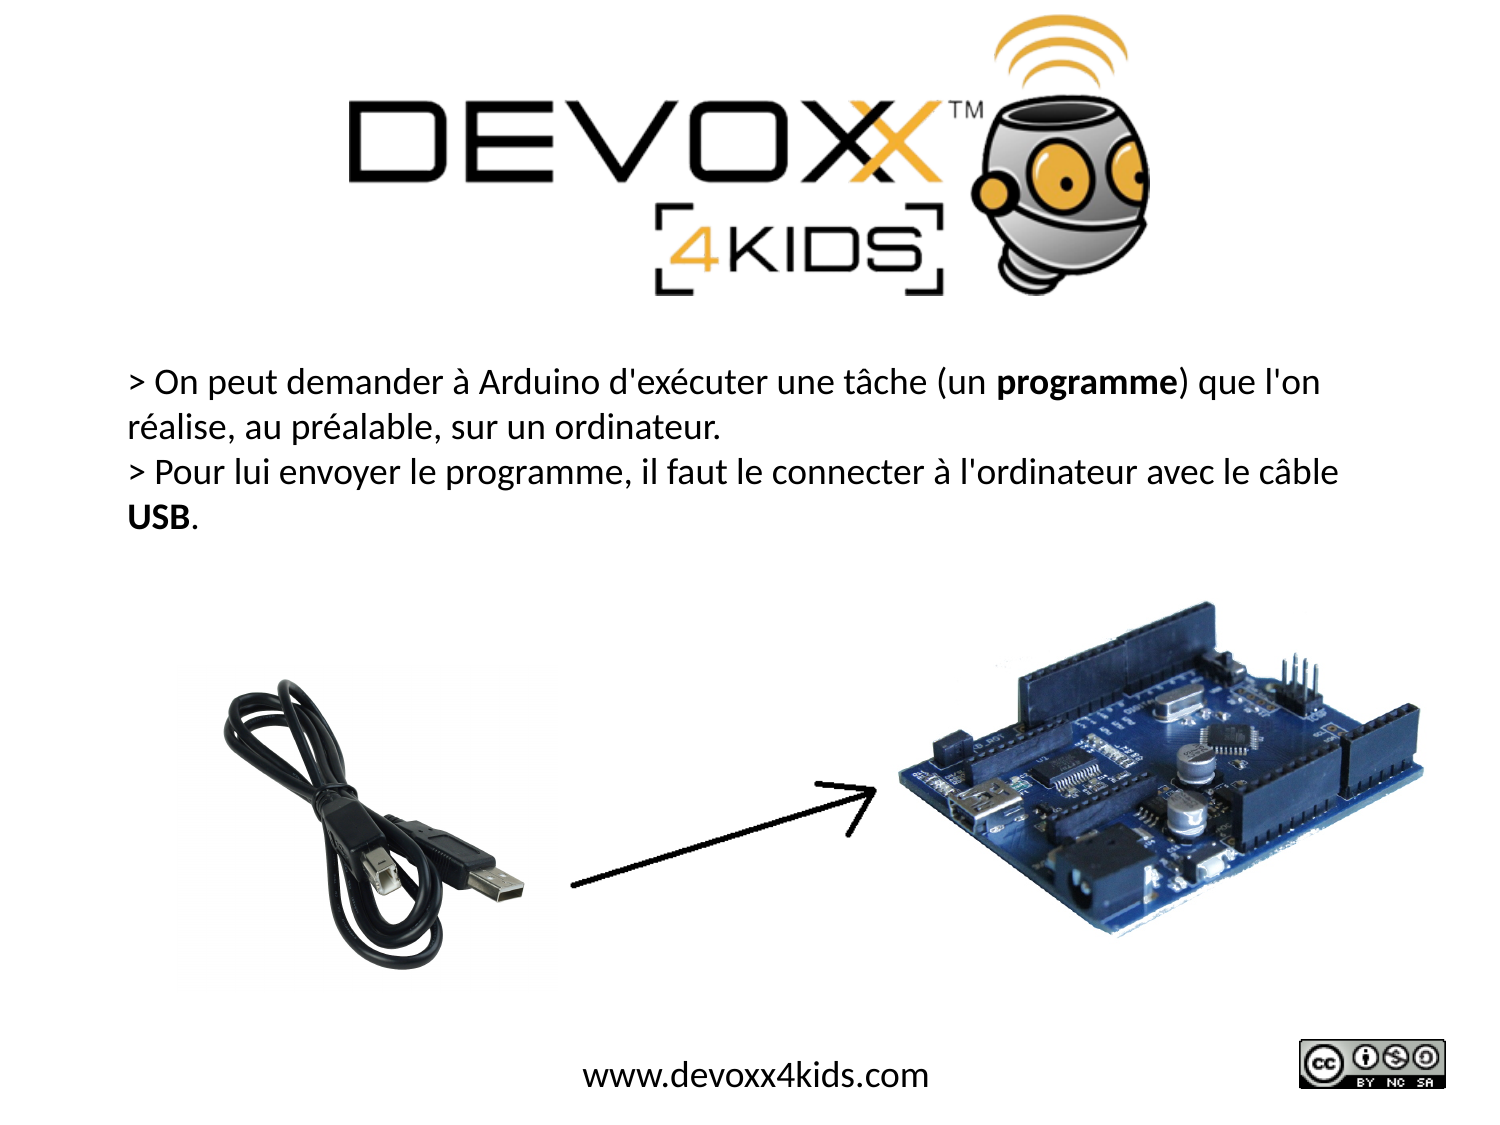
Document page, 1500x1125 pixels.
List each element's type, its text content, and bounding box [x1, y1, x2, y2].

picture [349, 14, 1150, 296]
picture [1299, 1039, 1446, 1089]
picture [177, 585, 1441, 993]
title > On peut demander à Arduino d'exécuter une tâche (un programme) que l'on réalise, au préalable, sur un ordinateur. > Pour lui envoyer le programme, il faut le connecter à l'ordinateur avec le câble USB. [112, 349, 1388, 556]
